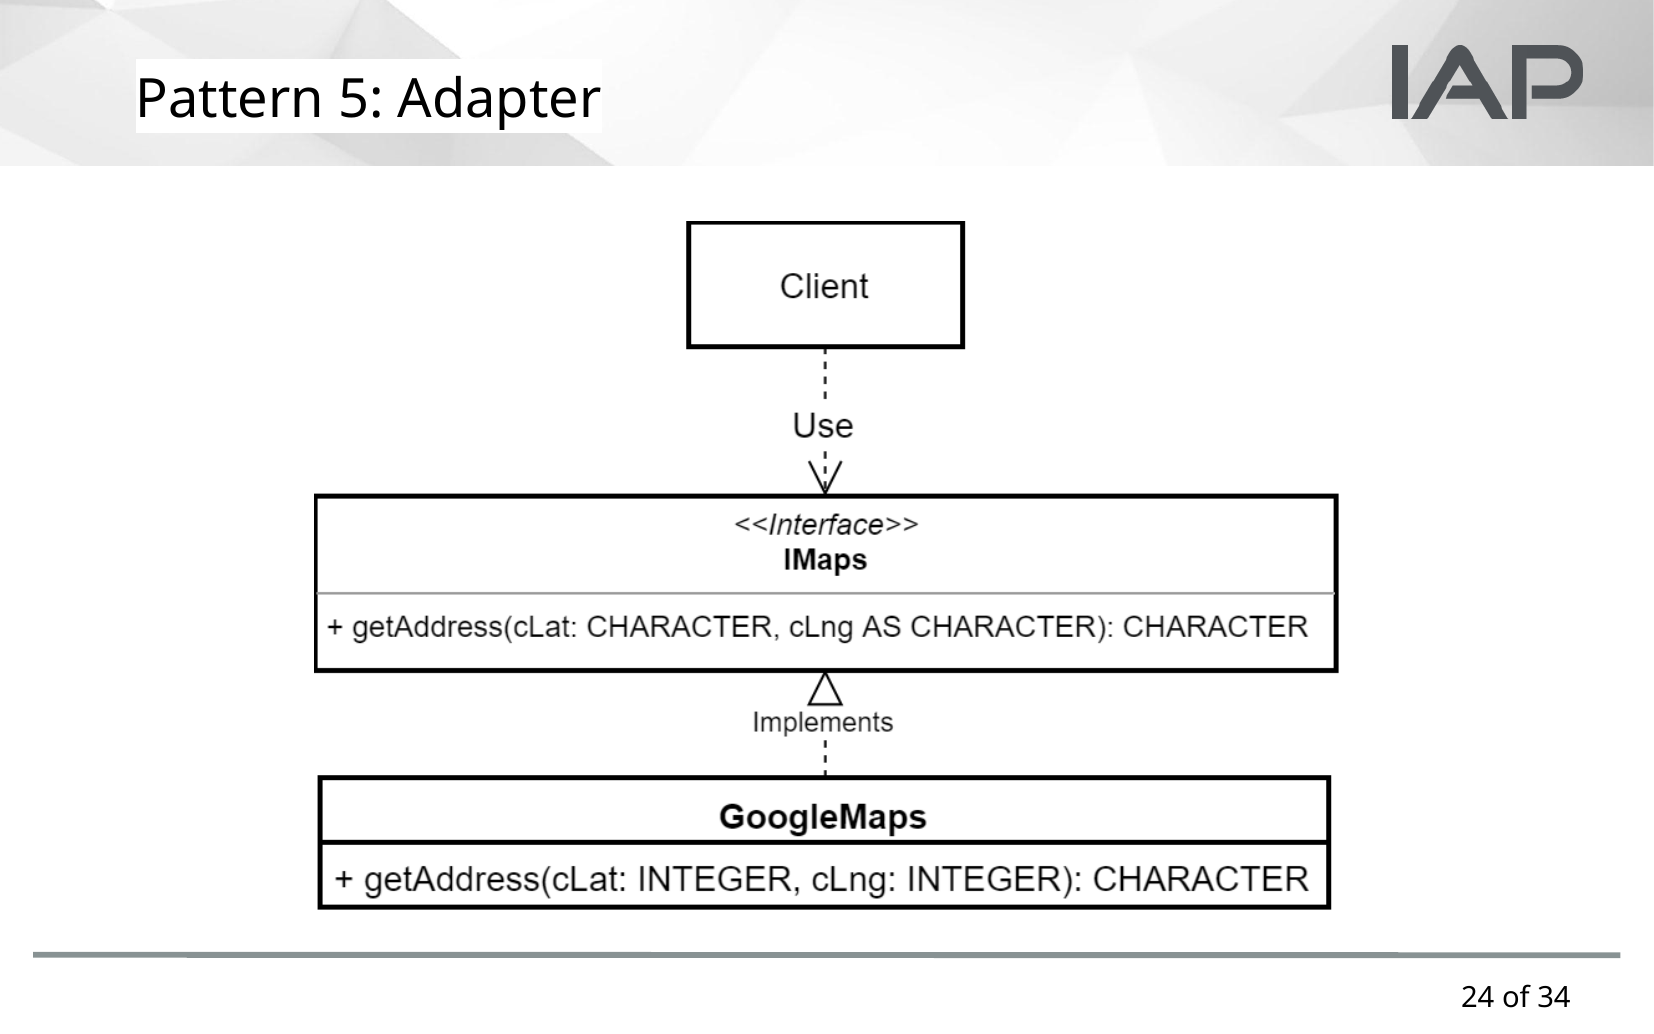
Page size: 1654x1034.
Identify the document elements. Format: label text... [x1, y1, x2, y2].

picture [0, 0, 1654, 166]
title Pattern 5: Adapter [135, 41, 1264, 152]
picture [314, 221, 1340, 916]
